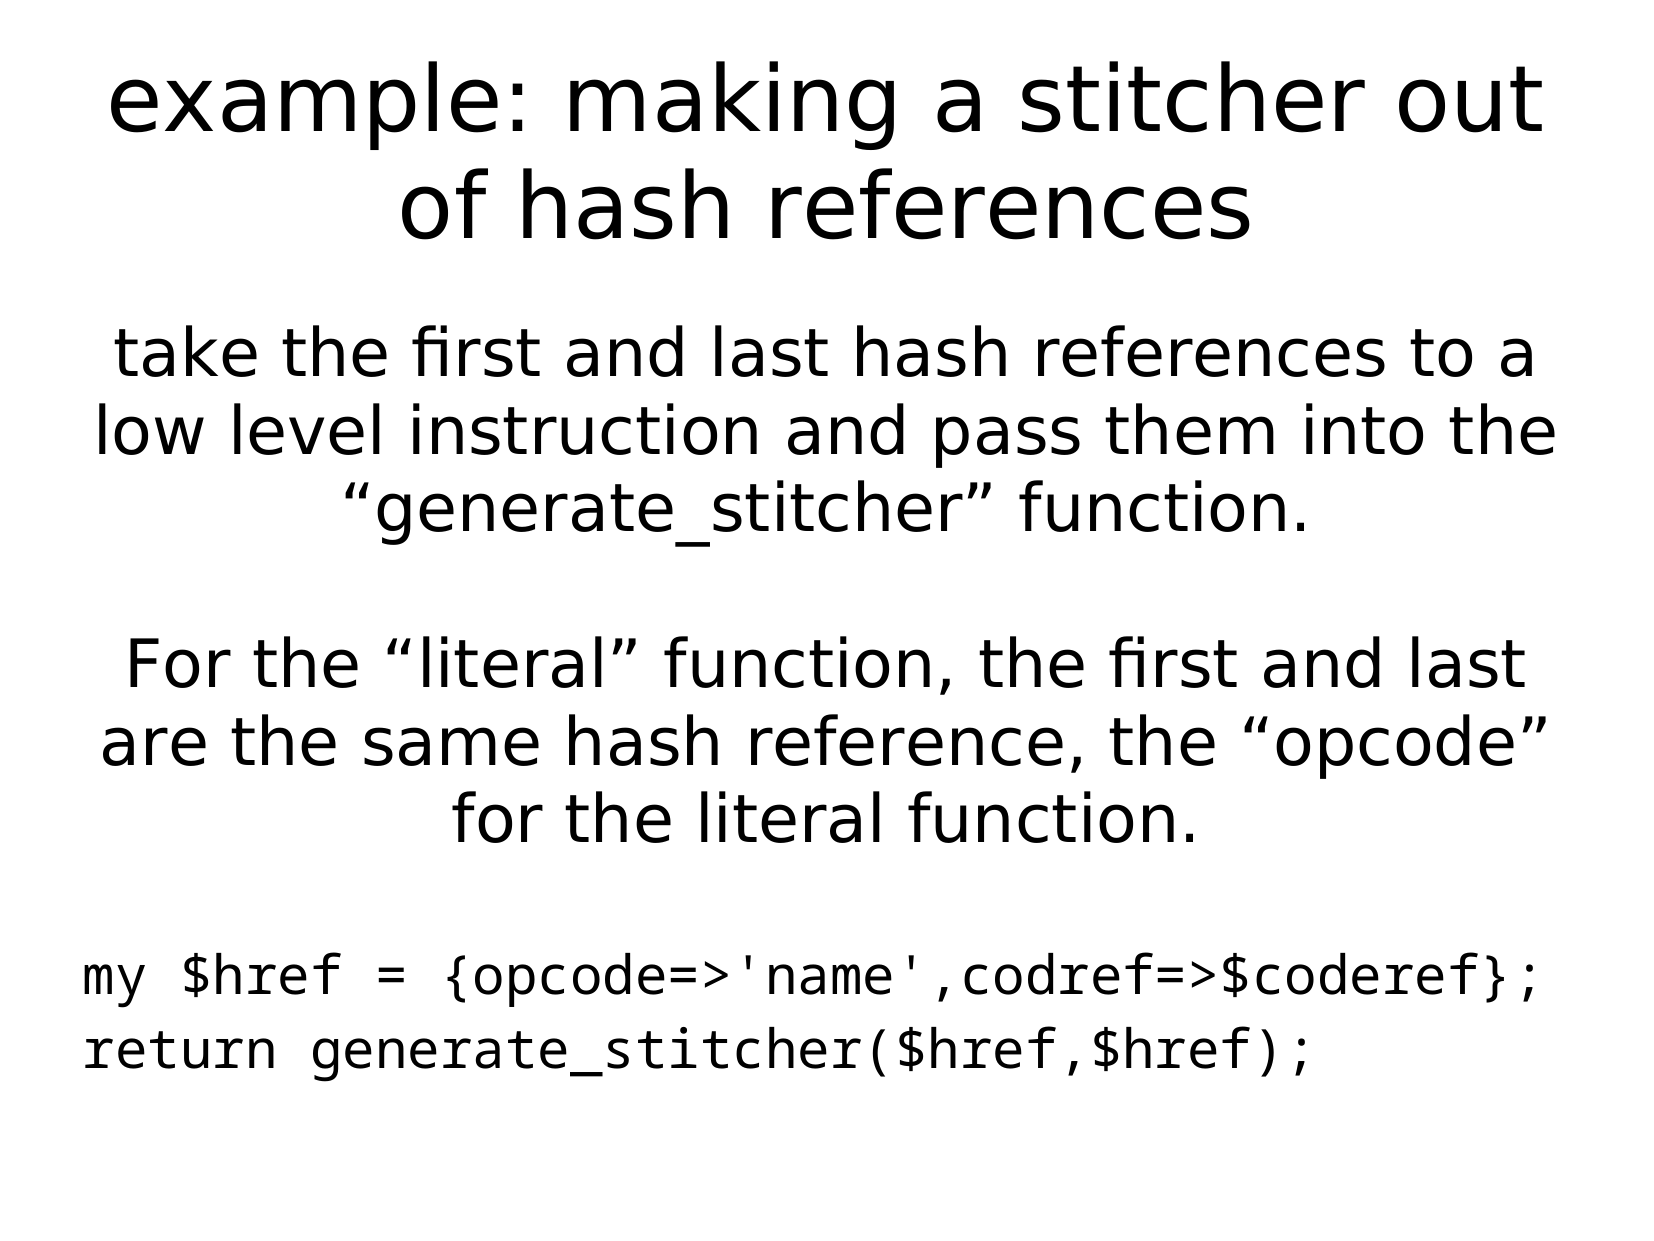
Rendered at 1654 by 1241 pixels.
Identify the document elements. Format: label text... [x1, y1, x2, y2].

subtitle take the first and last hash references to a low level instruction and pass them into the “generate_stitcher” function. For the “literal” function, the first and last are the same hash reference, the “opcode” for the literal function. my $href = {opcode=>'name',codref=>$coderef}; return generate_stitcher($href,$href); [82, 290, 1571, 1109]
title example: making a stitcher out of hash references [82, 45, 1571, 261]
